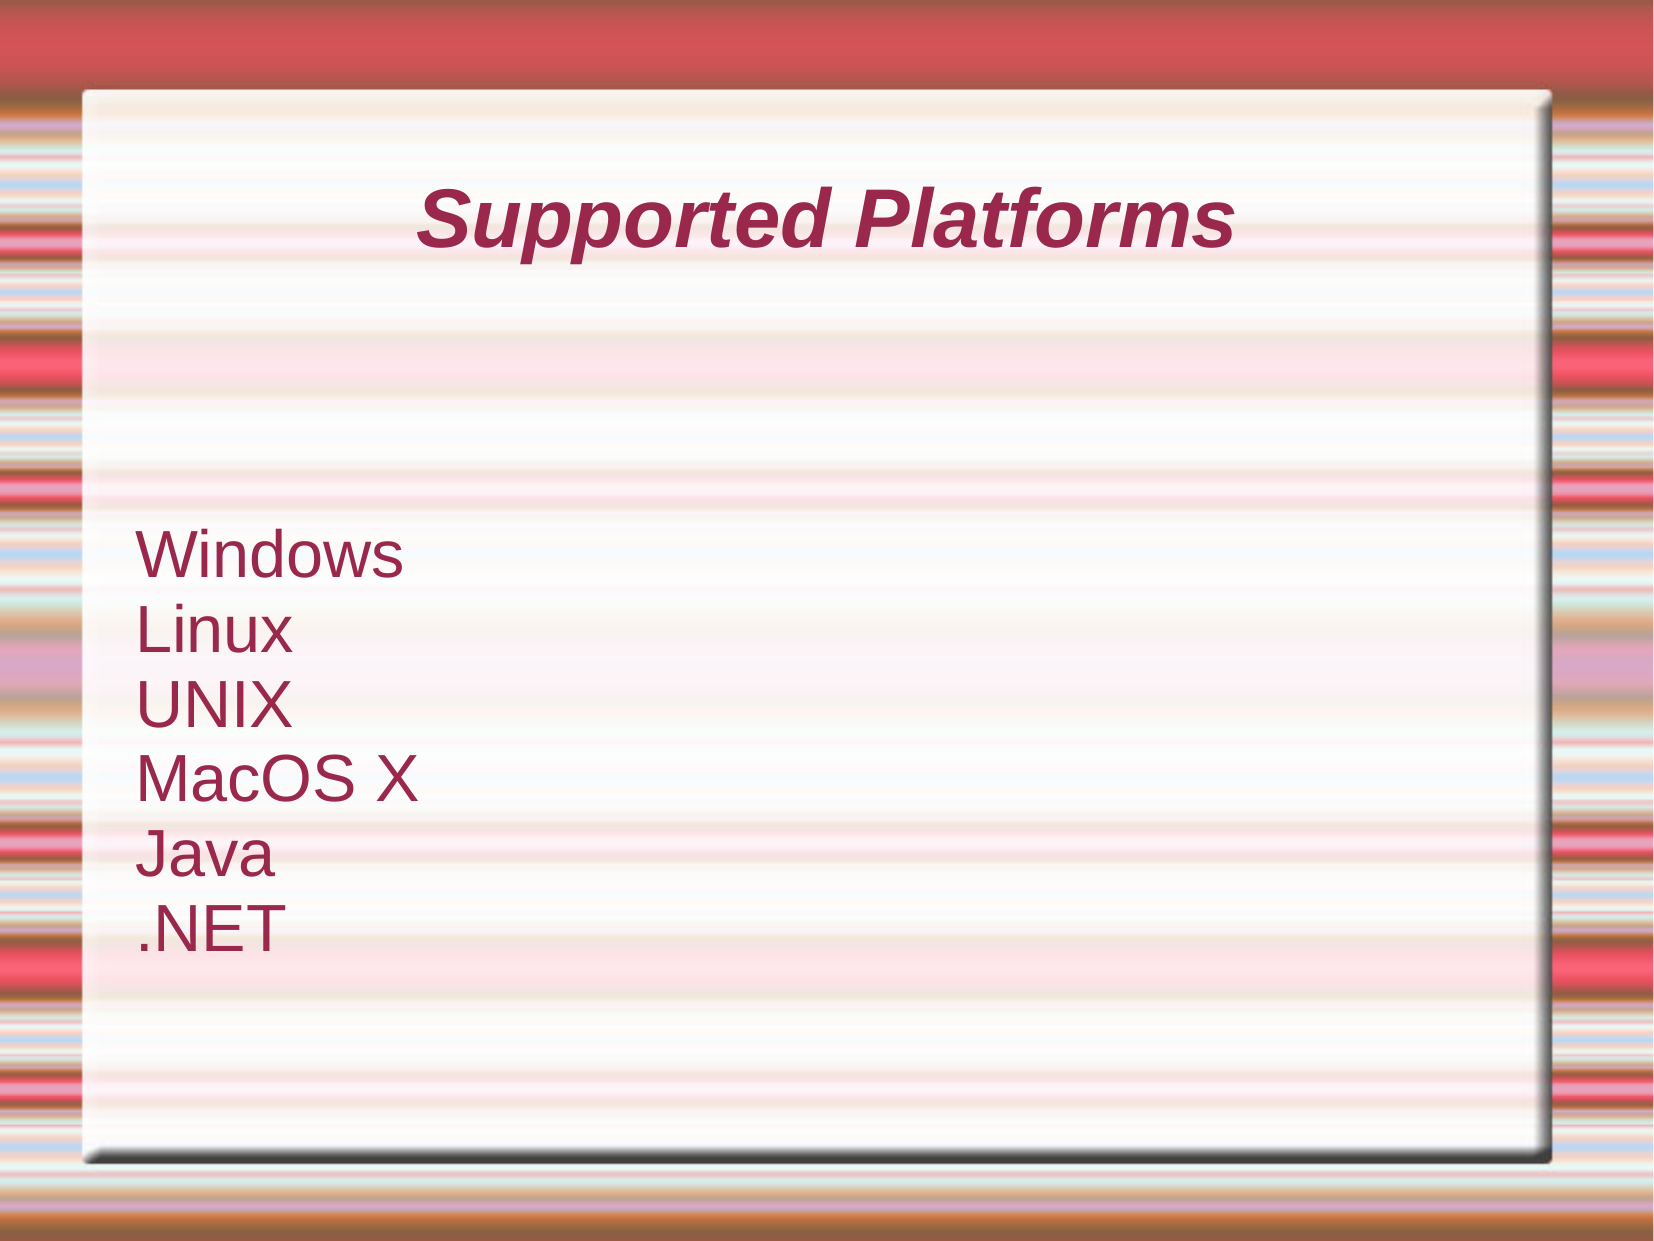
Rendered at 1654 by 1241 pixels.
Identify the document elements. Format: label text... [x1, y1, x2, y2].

title Supported Platforms [121, 114, 1534, 322]
picture [0, 0, 1654, 1241]
subtitle Windows Linux UNIX MacOS X Java .NET [134, 350, 1516, 1133]
